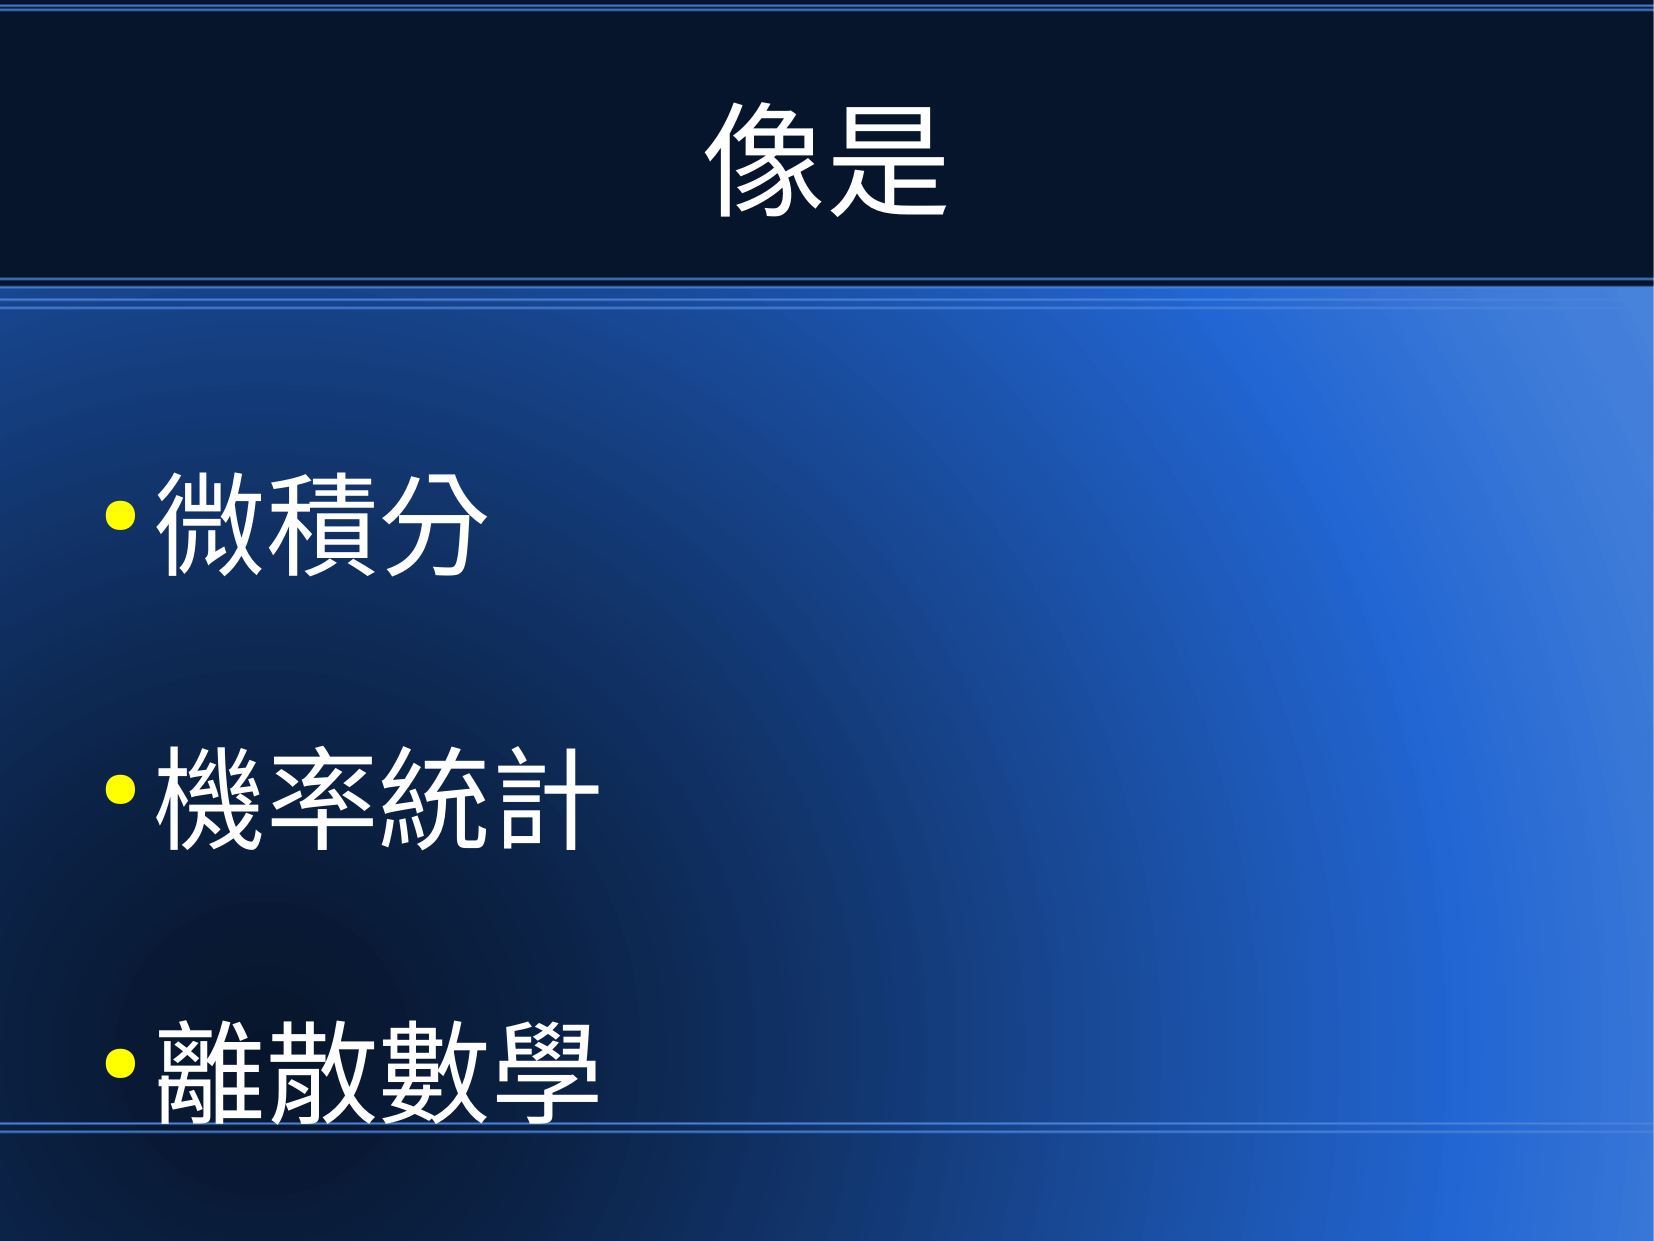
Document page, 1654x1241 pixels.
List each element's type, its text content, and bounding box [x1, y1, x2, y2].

picture [0, 0, 1654, 1241]
list 微積分 機率統計 離散數學 [82, 355, 1571, 1241]
title 像是 [82, 49, 1571, 257]
